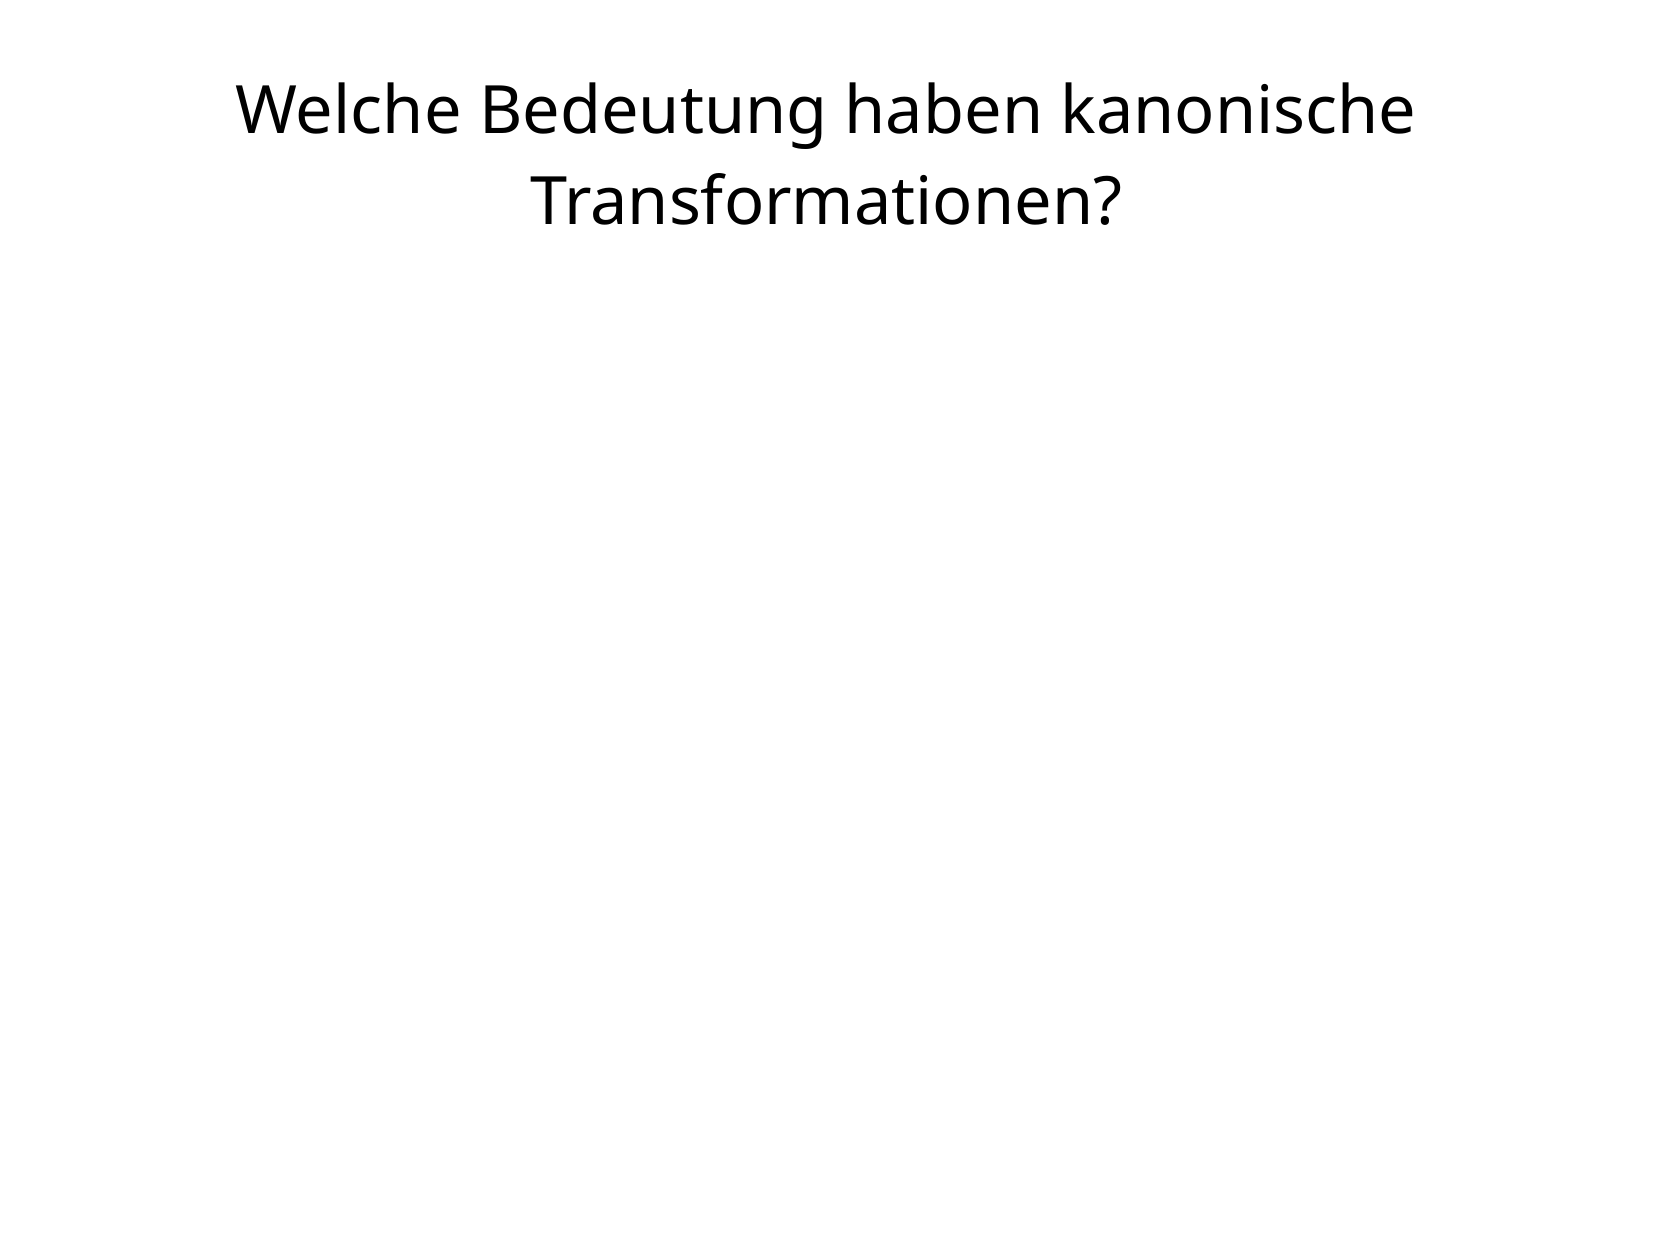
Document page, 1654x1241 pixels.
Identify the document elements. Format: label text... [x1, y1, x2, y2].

title Welche Bedeutung haben kanonische Transformationen? [82, 49, 1571, 257]
